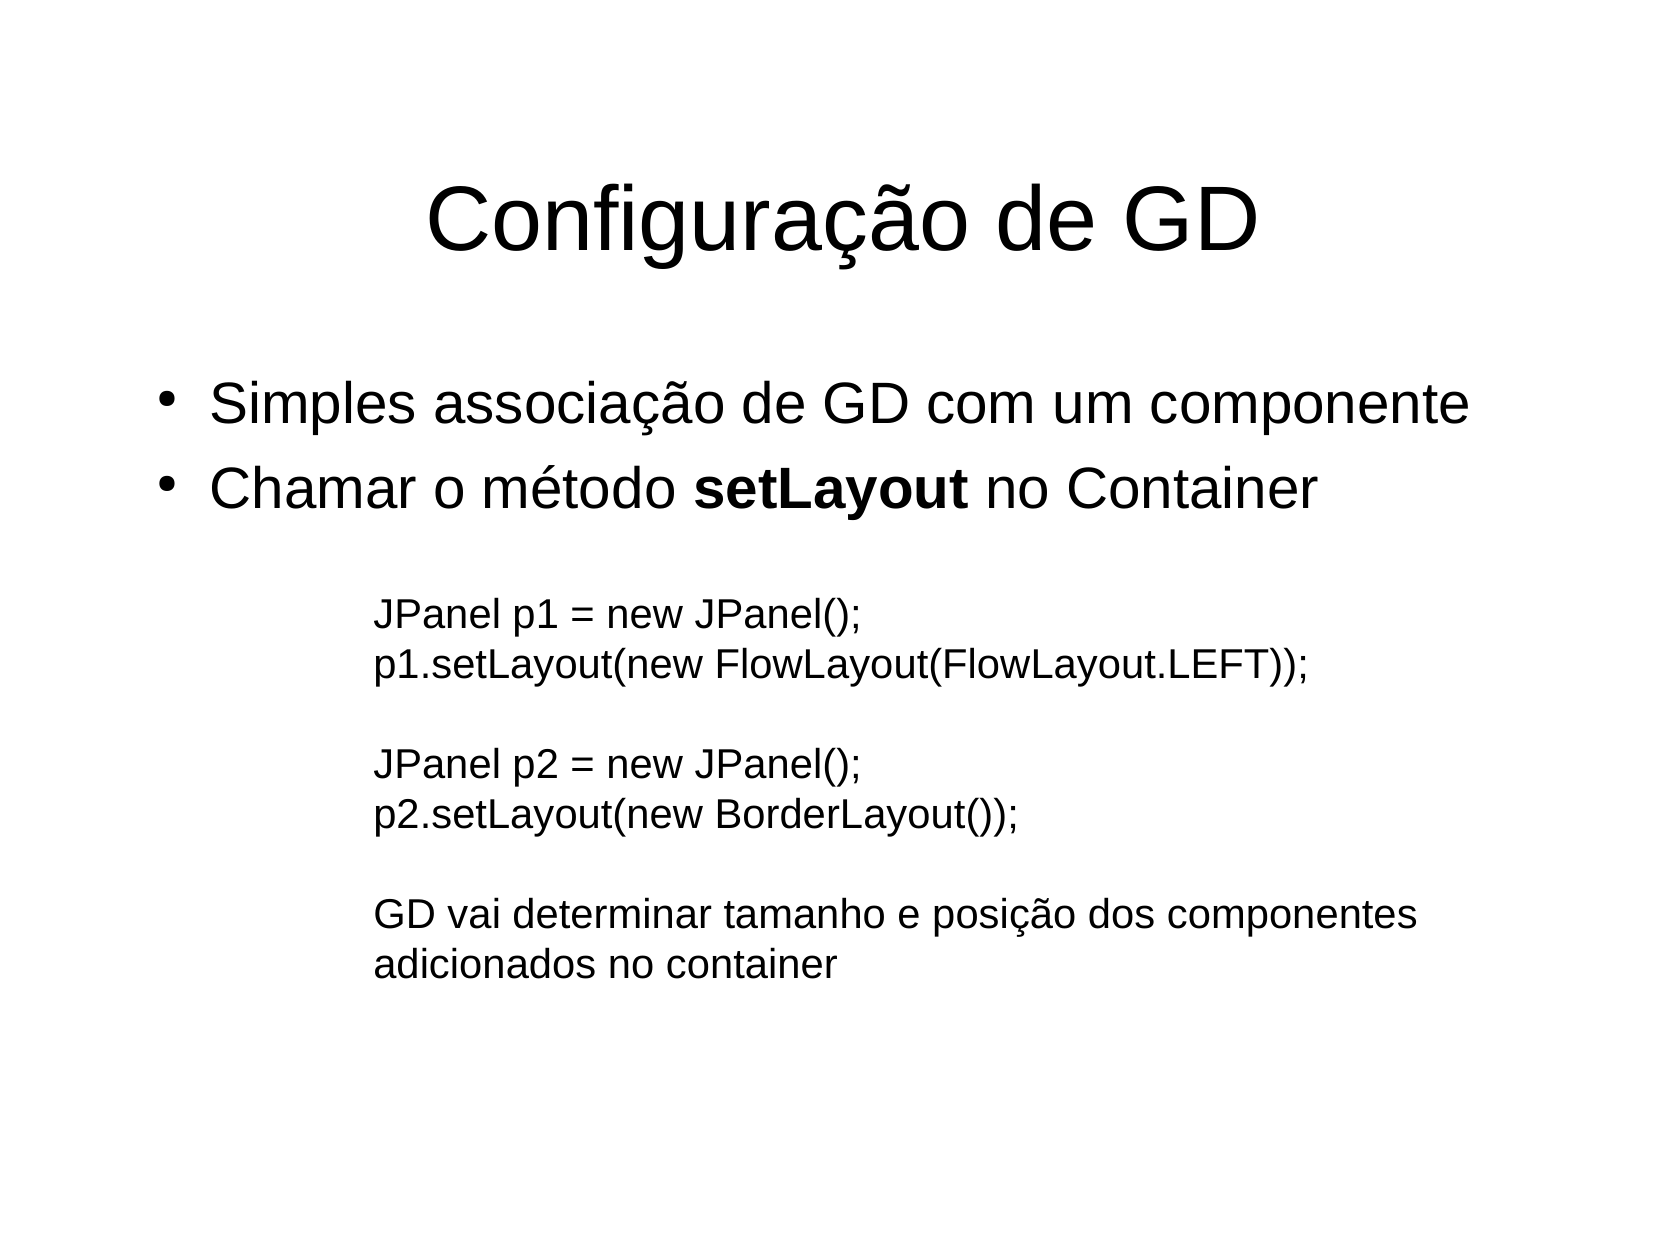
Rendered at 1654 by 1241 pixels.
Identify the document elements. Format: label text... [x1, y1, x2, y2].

list Simples associação de GD com um componente Chamar o método setLayout no Container [124, 358, 1530, 1103]
text_box JPanel p1 = new JPanel(); p1.setLayout(new FlowLayout(FlowLayout.LEFT)); JPanel p2 = new JPanel(); p2.setLayout(new BorderLayout()); GD vai determinar tamanho e posição dos componentes adicionados no container [358, 578, 1445, 995]
title Configuração de GD [124, 110, 1530, 317]
